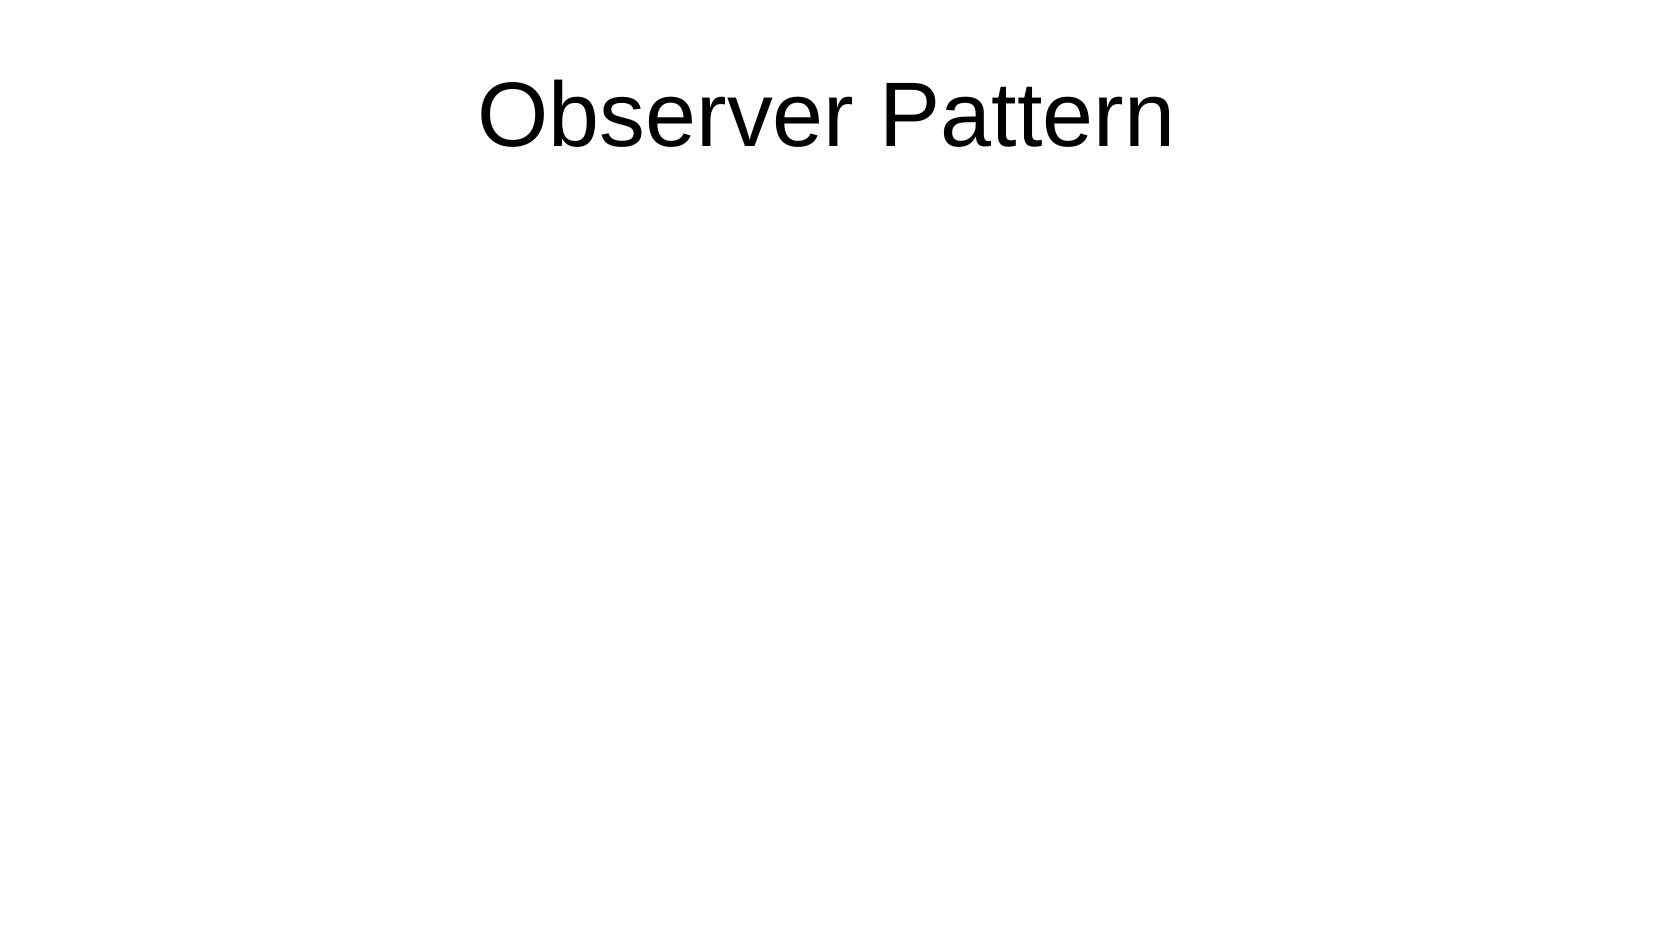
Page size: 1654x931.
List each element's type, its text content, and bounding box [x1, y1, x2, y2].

title Observer Pattern [82, 37, 1571, 193]
